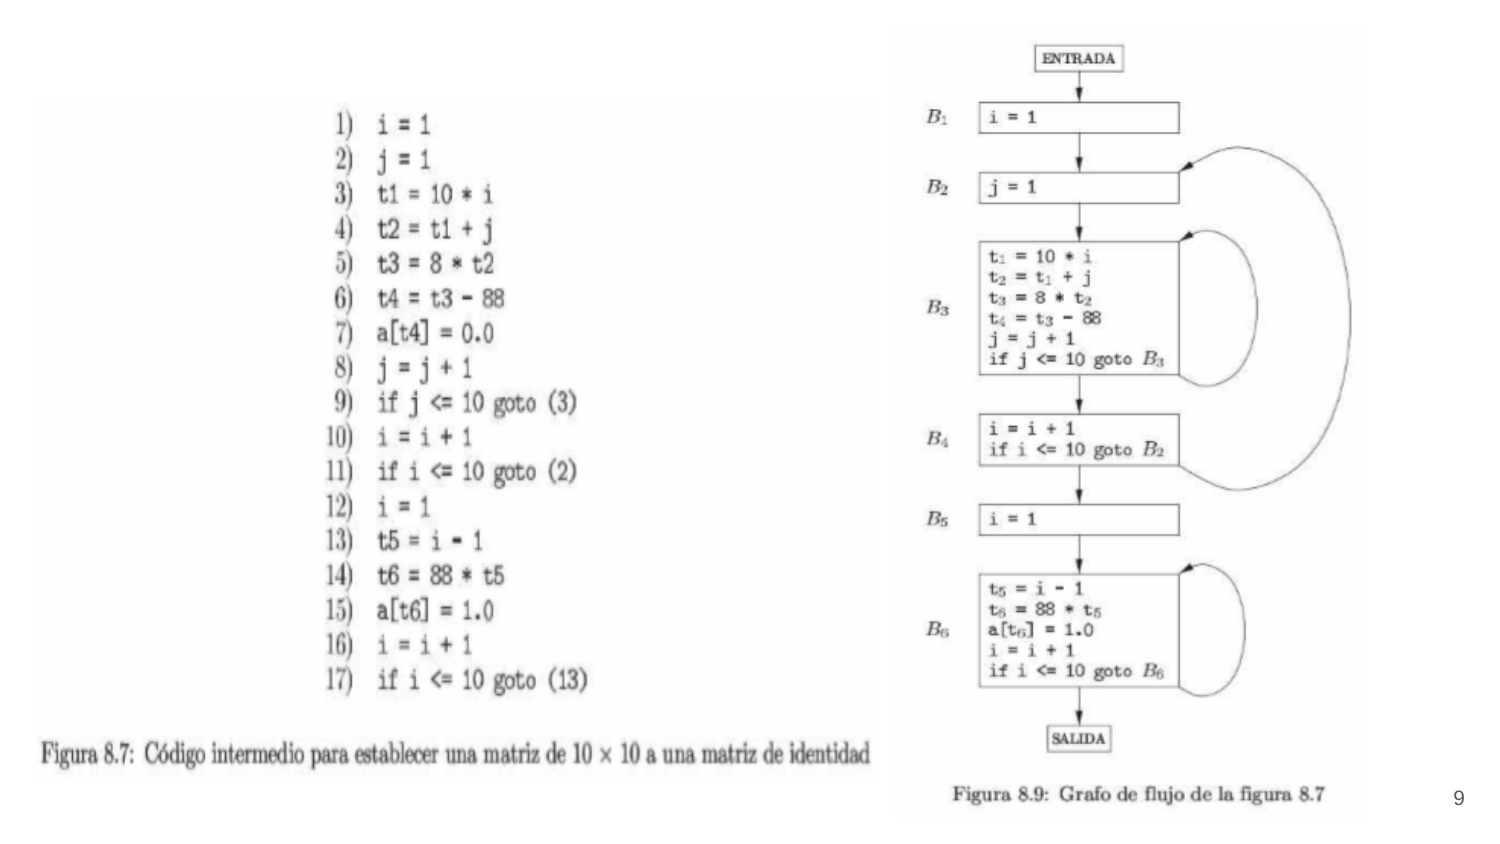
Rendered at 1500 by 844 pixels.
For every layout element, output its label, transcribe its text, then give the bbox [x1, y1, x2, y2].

picture [34, 102, 880, 779]
slide_number <number> [1389, 764, 1480, 830]
picture [894, 24, 1364, 819]
